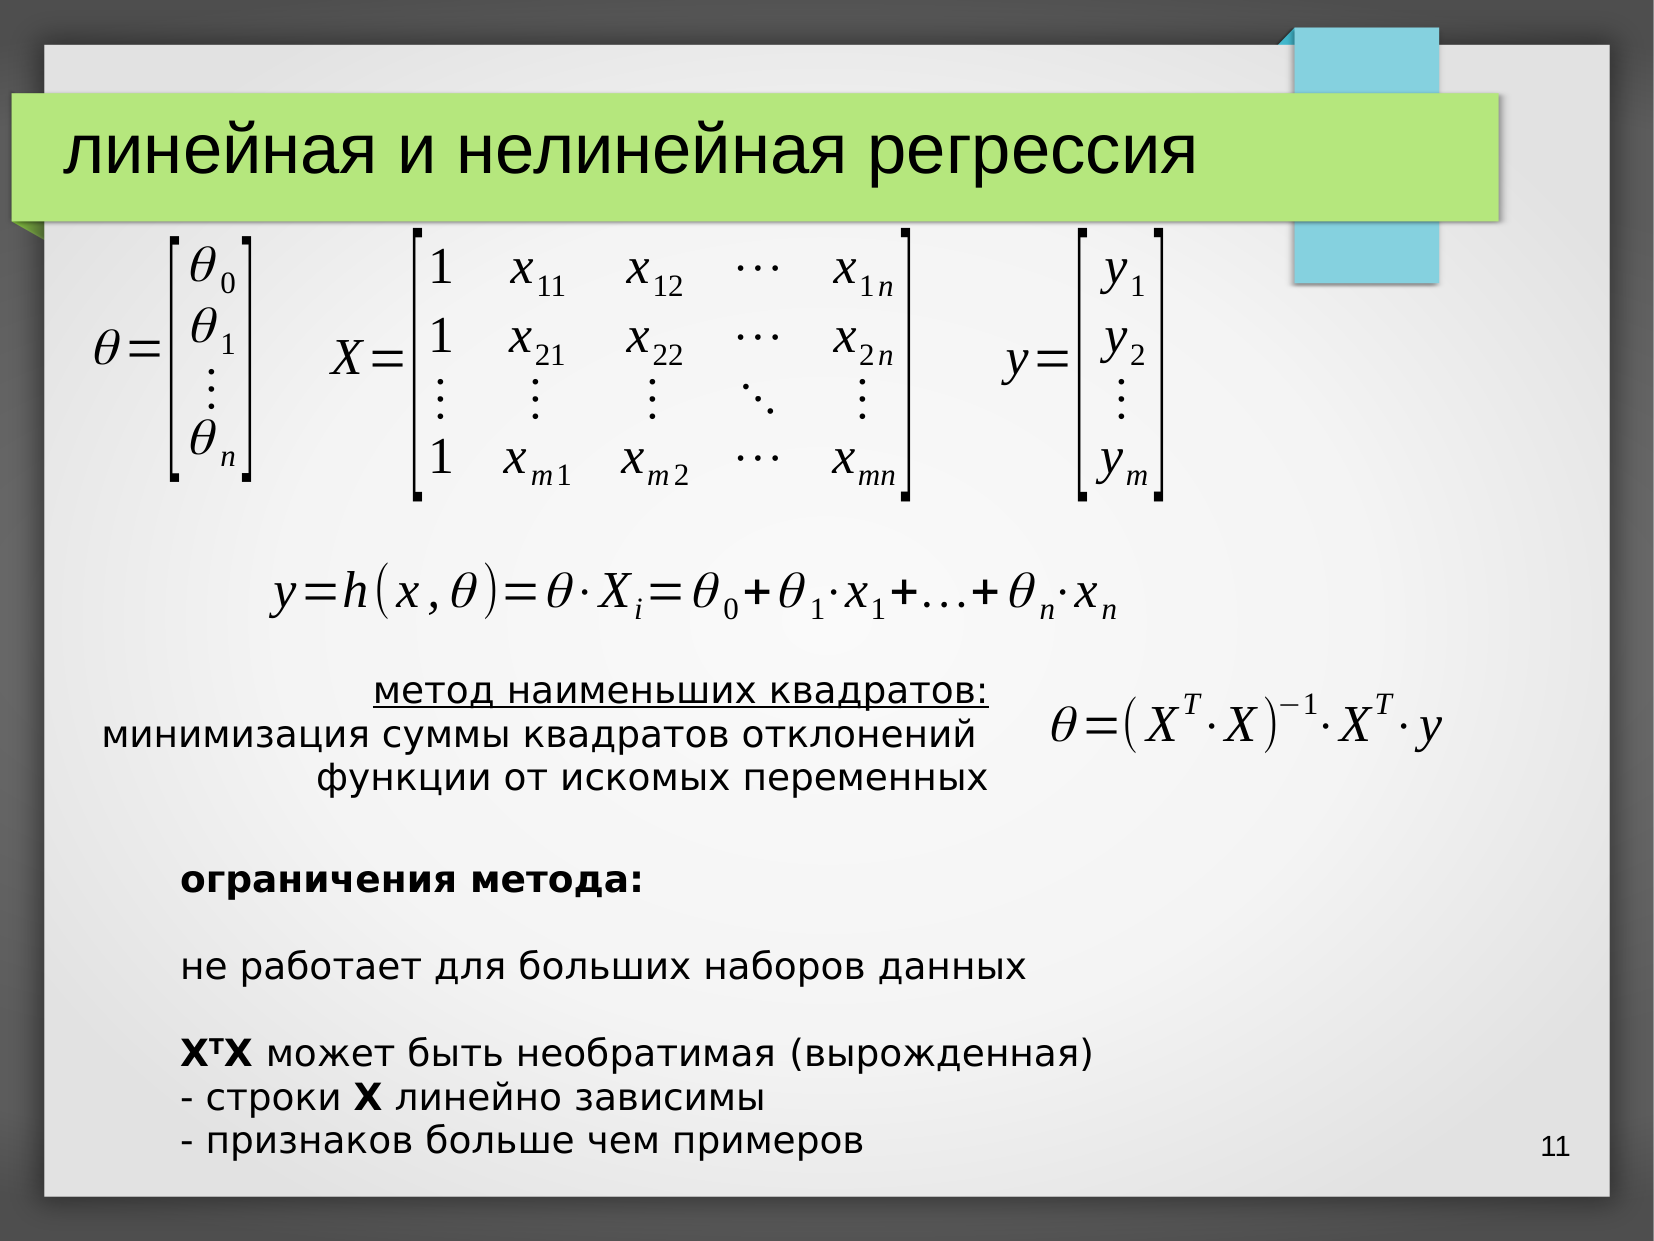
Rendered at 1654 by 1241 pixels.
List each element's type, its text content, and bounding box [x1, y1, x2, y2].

chart [320, 224, 922, 505]
text_box ограничения метода: не работает для больших наборов данных XTX может быть необратимая (вырожденная) - строки X линейно зависимы - признаков больше чем примеров [165, 850, 1110, 1170]
chart [992, 224, 1175, 505]
chart [259, 559, 1124, 626]
chart [82, 233, 263, 485]
chart [1039, 687, 1452, 756]
title линейная и нелинейная регрессия [63, 106, 1469, 193]
text_box метод наименьших квадратов: минимизация суммы квадратов отклонений функции от искомых переменных [47, 661, 1004, 851]
picture [0, 0, 1654, 1241]
